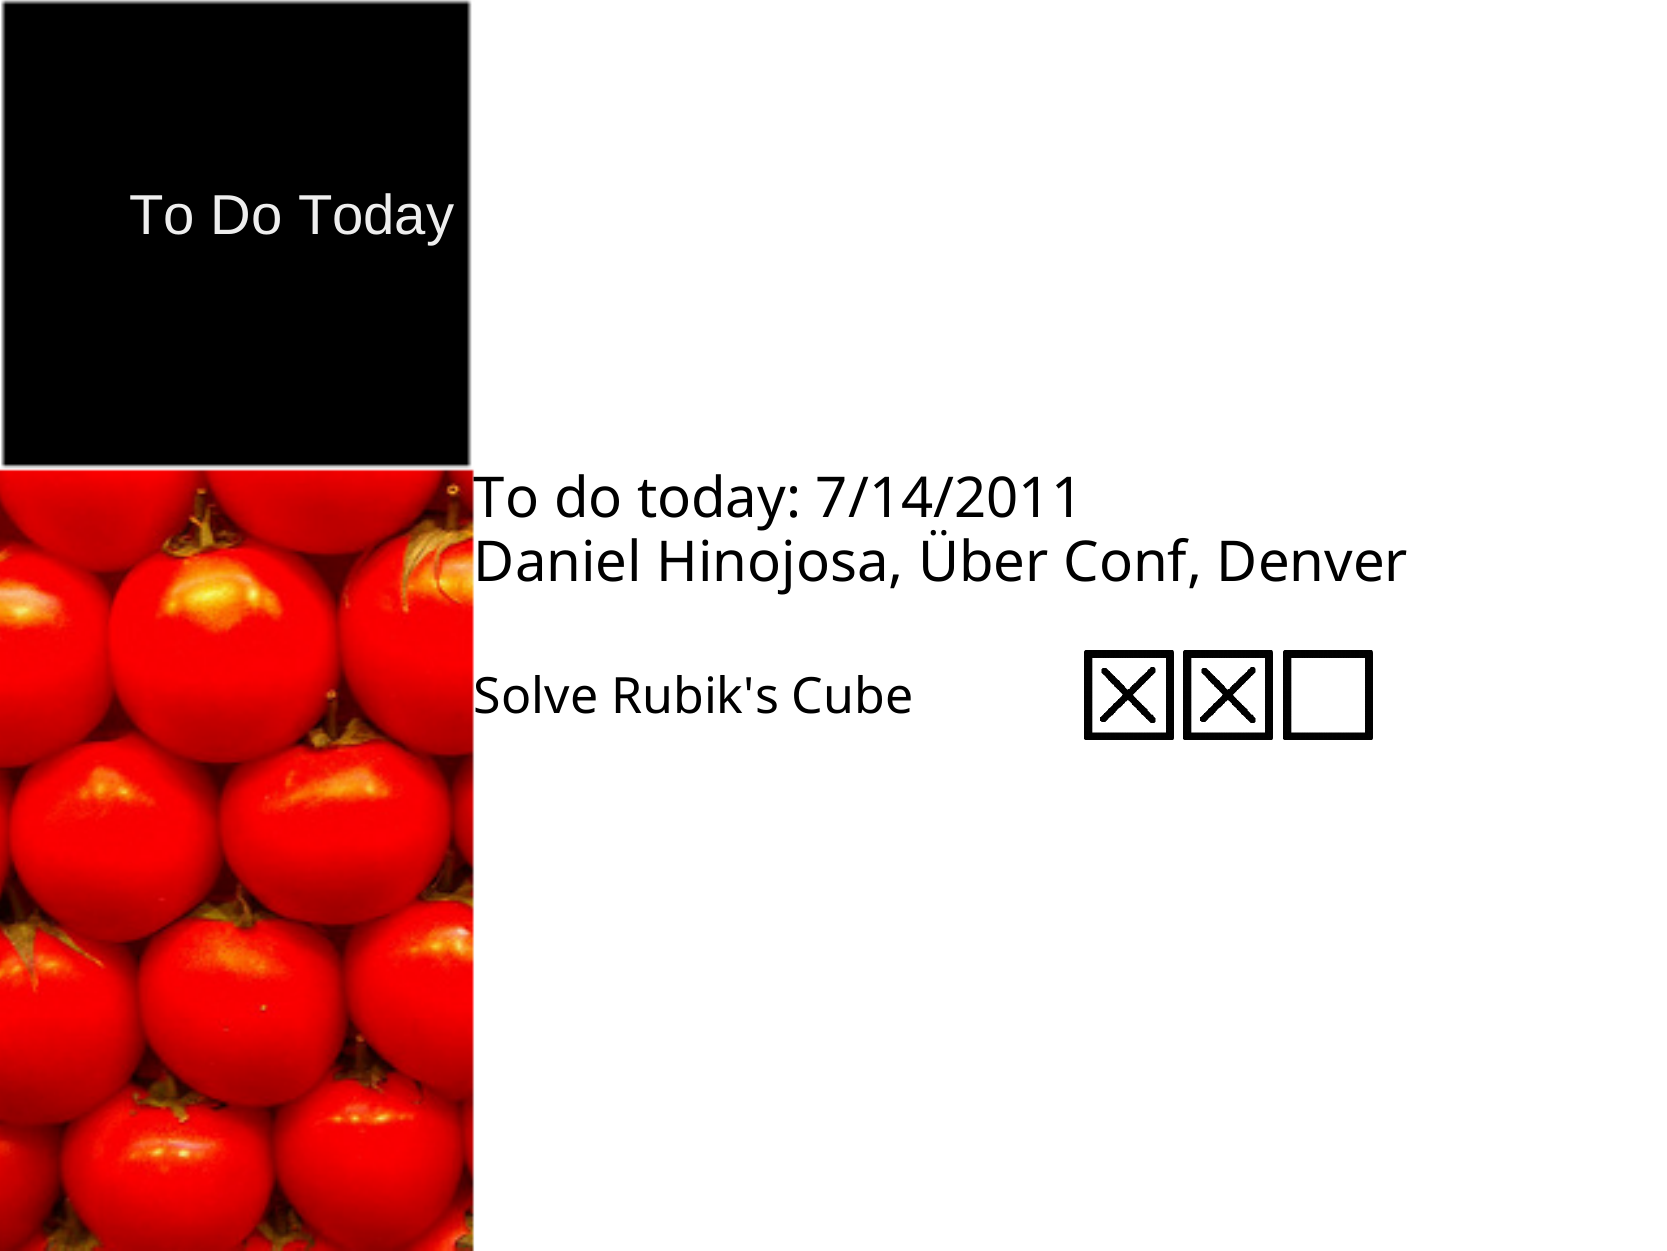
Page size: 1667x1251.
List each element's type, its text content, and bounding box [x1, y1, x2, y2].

text_box To Do Today [23, 183, 455, 248]
picture [0, 0, 1667, 1251]
text_box To do today: 7/14/2011 Daniel Hinojosa, Über Conf, Denver [473, 466, 1667, 595]
list Solve Rubik's Cube [1174, 667, 1183, 738]
list Solve Rubik's Cube [1273, 667, 1283, 738]
list Solve Rubik's Cube [473, 667, 1084, 738]
